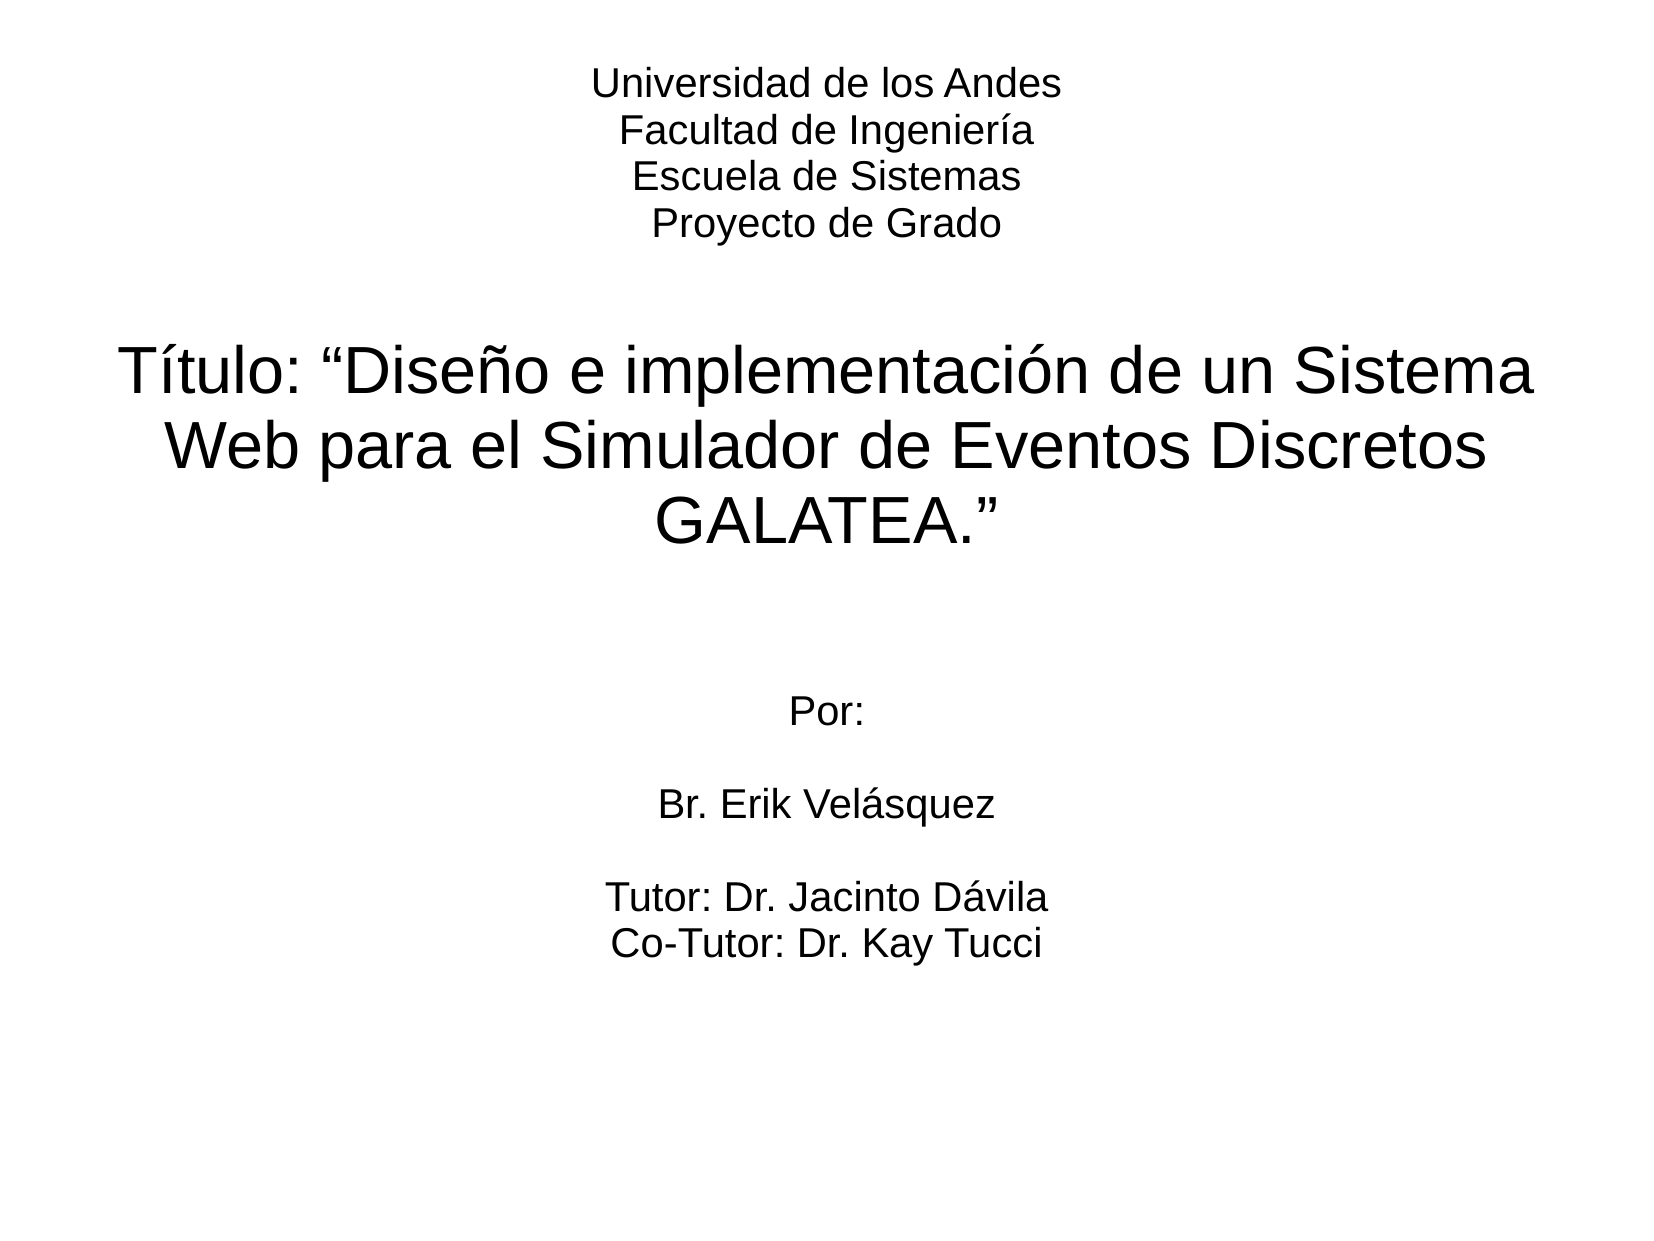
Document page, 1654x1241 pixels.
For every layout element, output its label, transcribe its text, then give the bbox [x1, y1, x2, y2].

subtitle Título: “Diseño e implementación de un Sistema Web para el Simulador de Eventos Discretos GALATEA.” Por: Br. Erik Velásquez Tutor: Dr. Jacinto Dávila Co-Tutor: Dr. Kay Tucci [82, 290, 1571, 1010]
title Universidad de los Andes Facultad de Ingeniería Escuela de Sistemas Proyecto de Grado [82, 49, 1571, 257]
